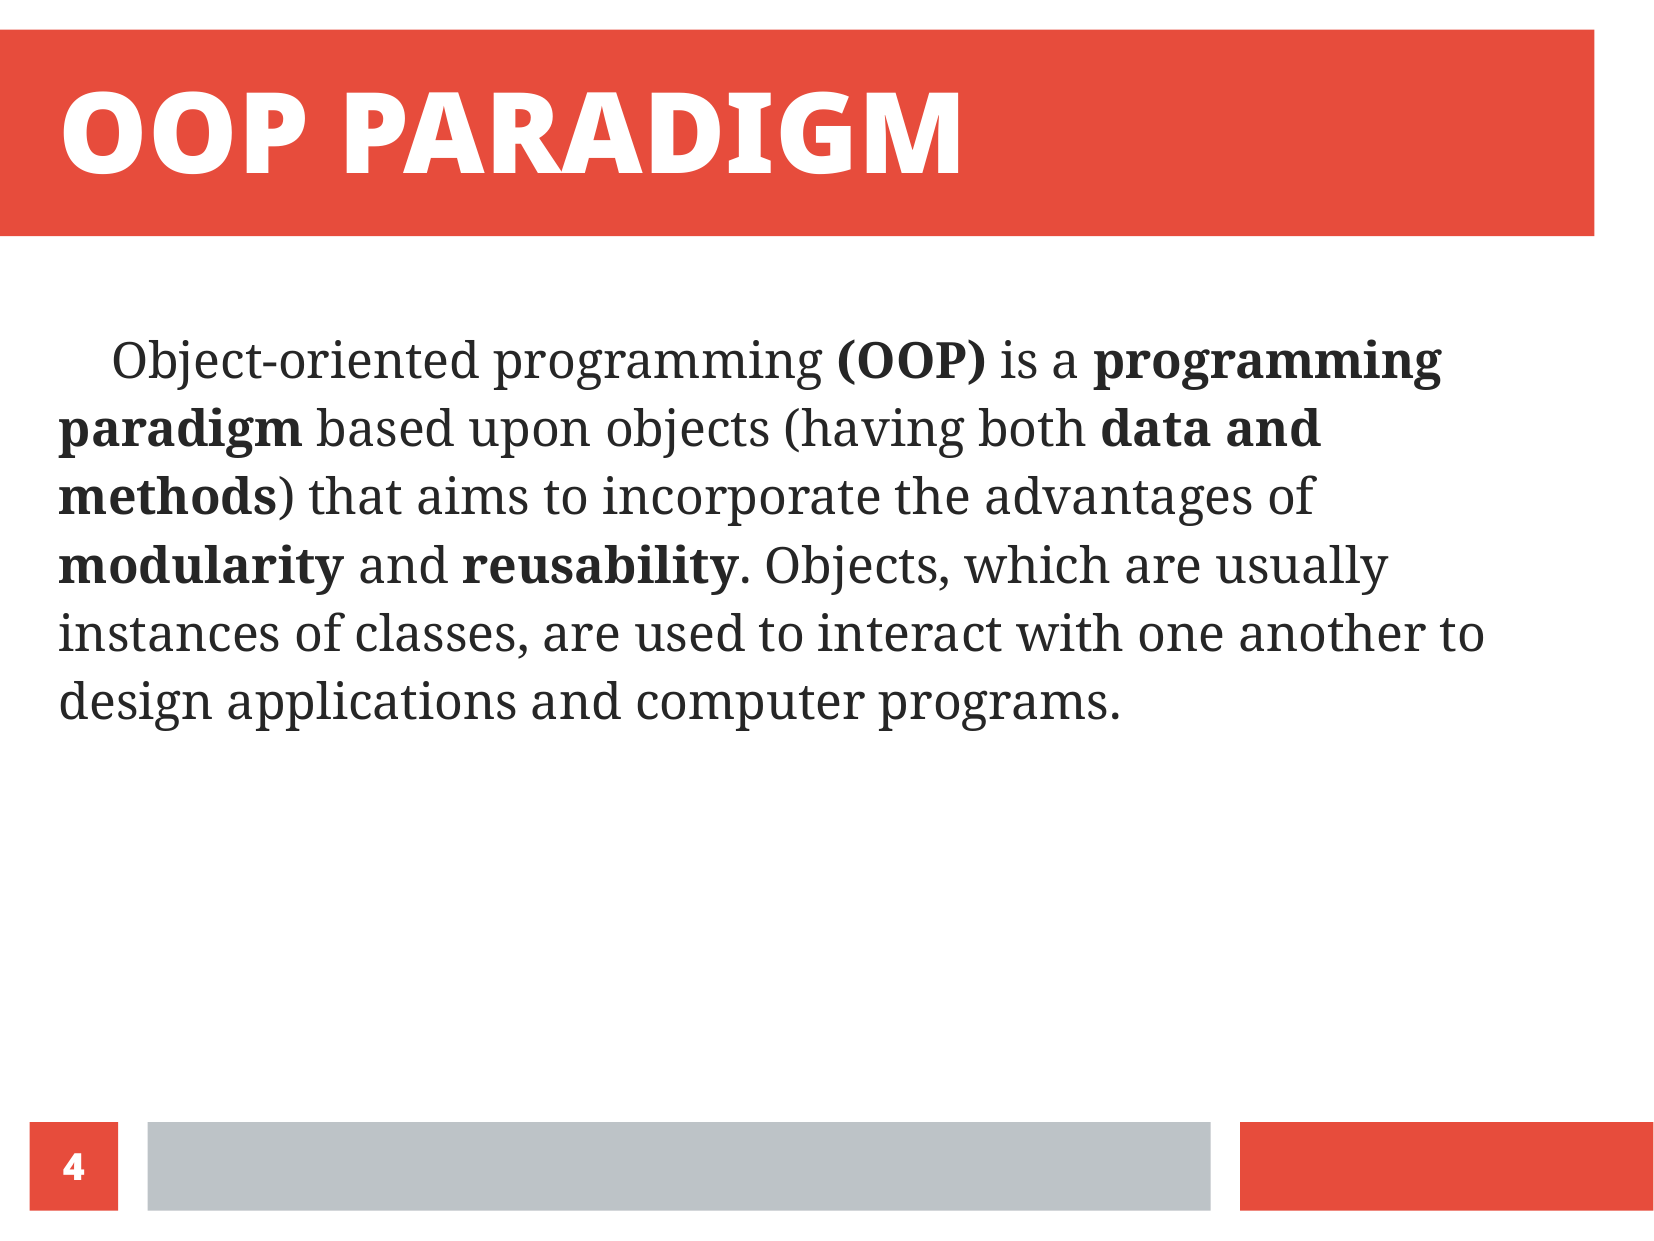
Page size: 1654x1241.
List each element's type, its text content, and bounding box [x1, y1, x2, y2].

list Object-oriented programming (OOP) is a programming paradigm based upon objects (having both data and methods) that aims to incorporate the advantages of modularity and reusability. Objects, which are usually instances of classes, are used to interact with one another to design applications and computer programs. [59, 324, 1565, 1093]
title OOP PARADIGM [59, 59, 1595, 207]
